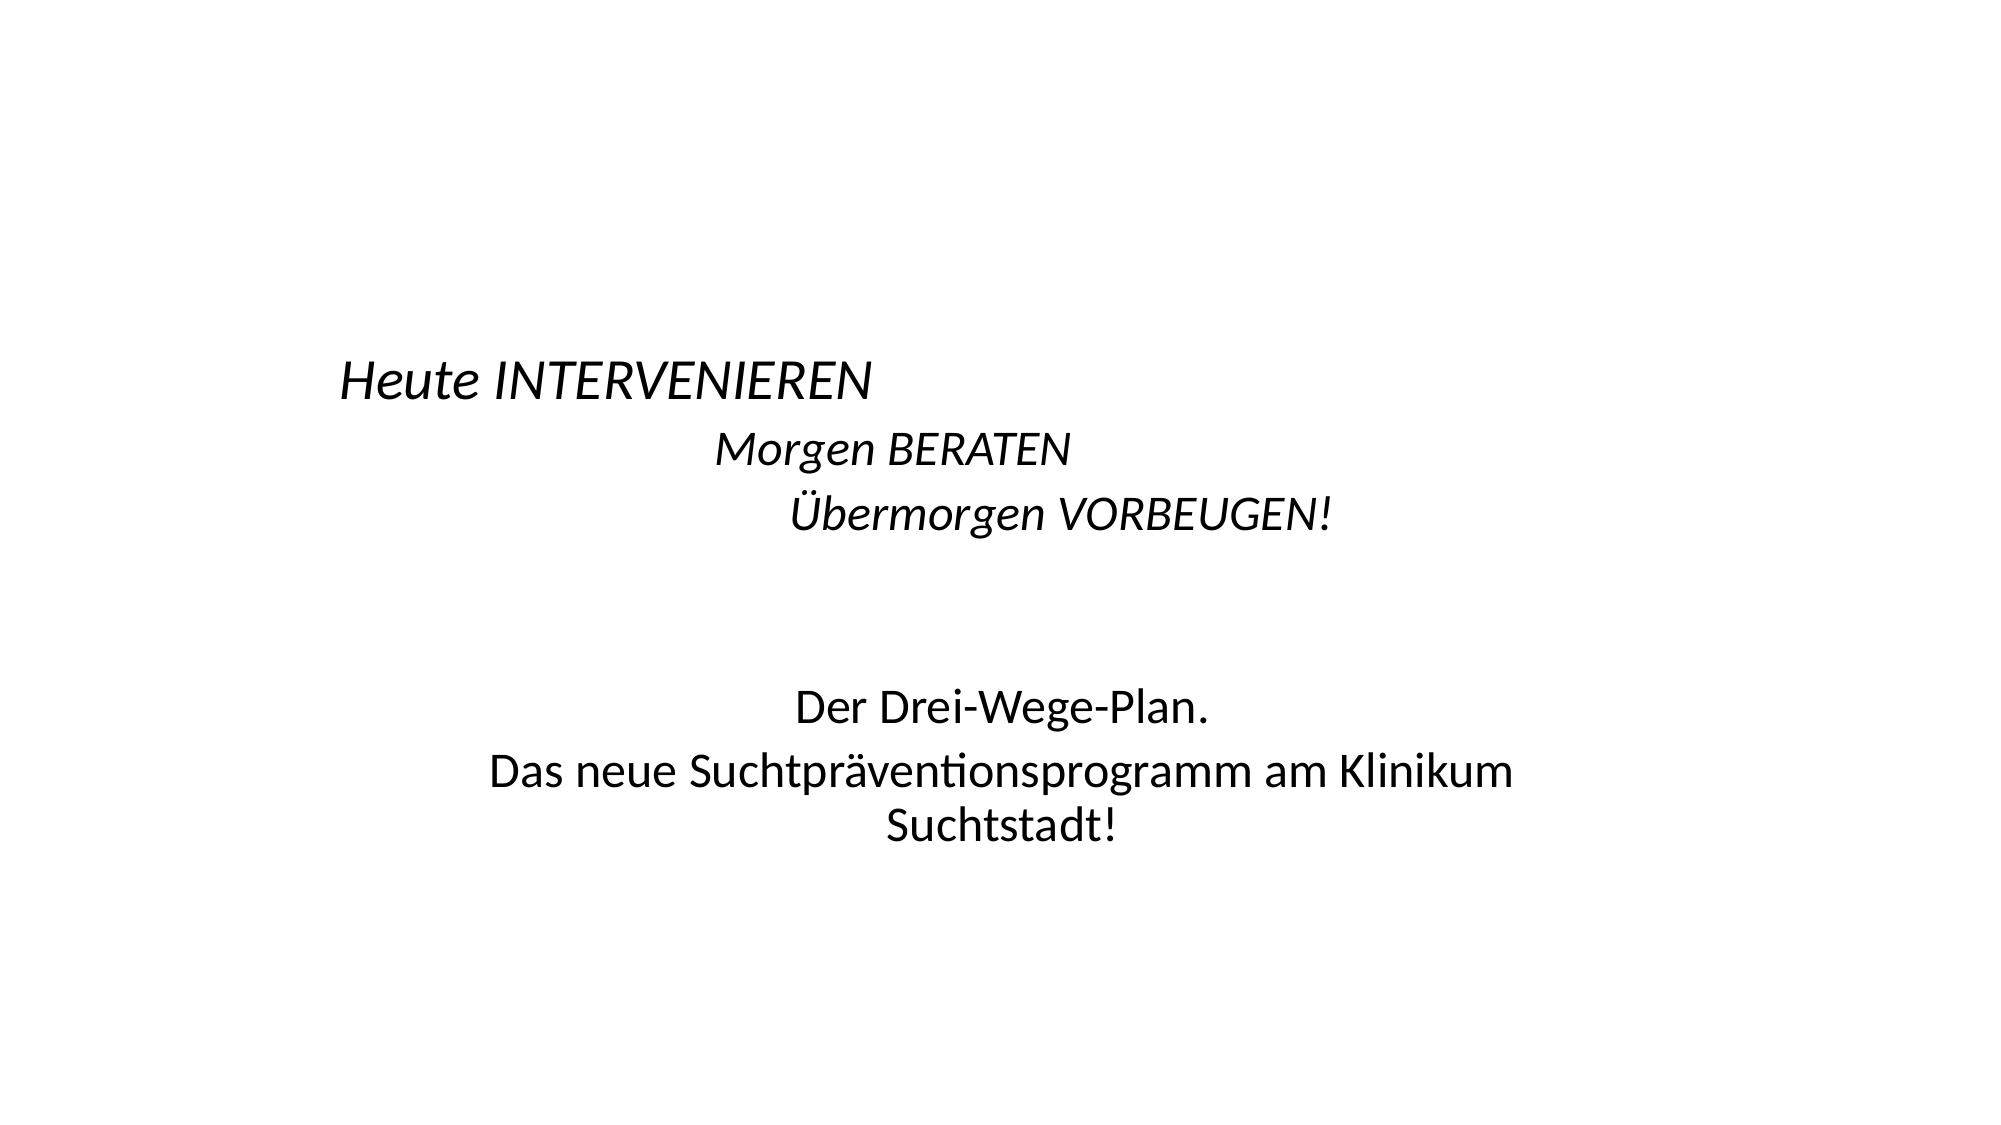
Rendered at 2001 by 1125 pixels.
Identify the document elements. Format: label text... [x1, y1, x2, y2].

list Heute INTERVENIEREN Morgen BERATEN Übermorgen VORBEUGEN! Der Drei-Wege-Plan. Das neue Suchtpräventionsprogramm am Klinikum Suchtstadt! [324, 90, 1675, 1005]
